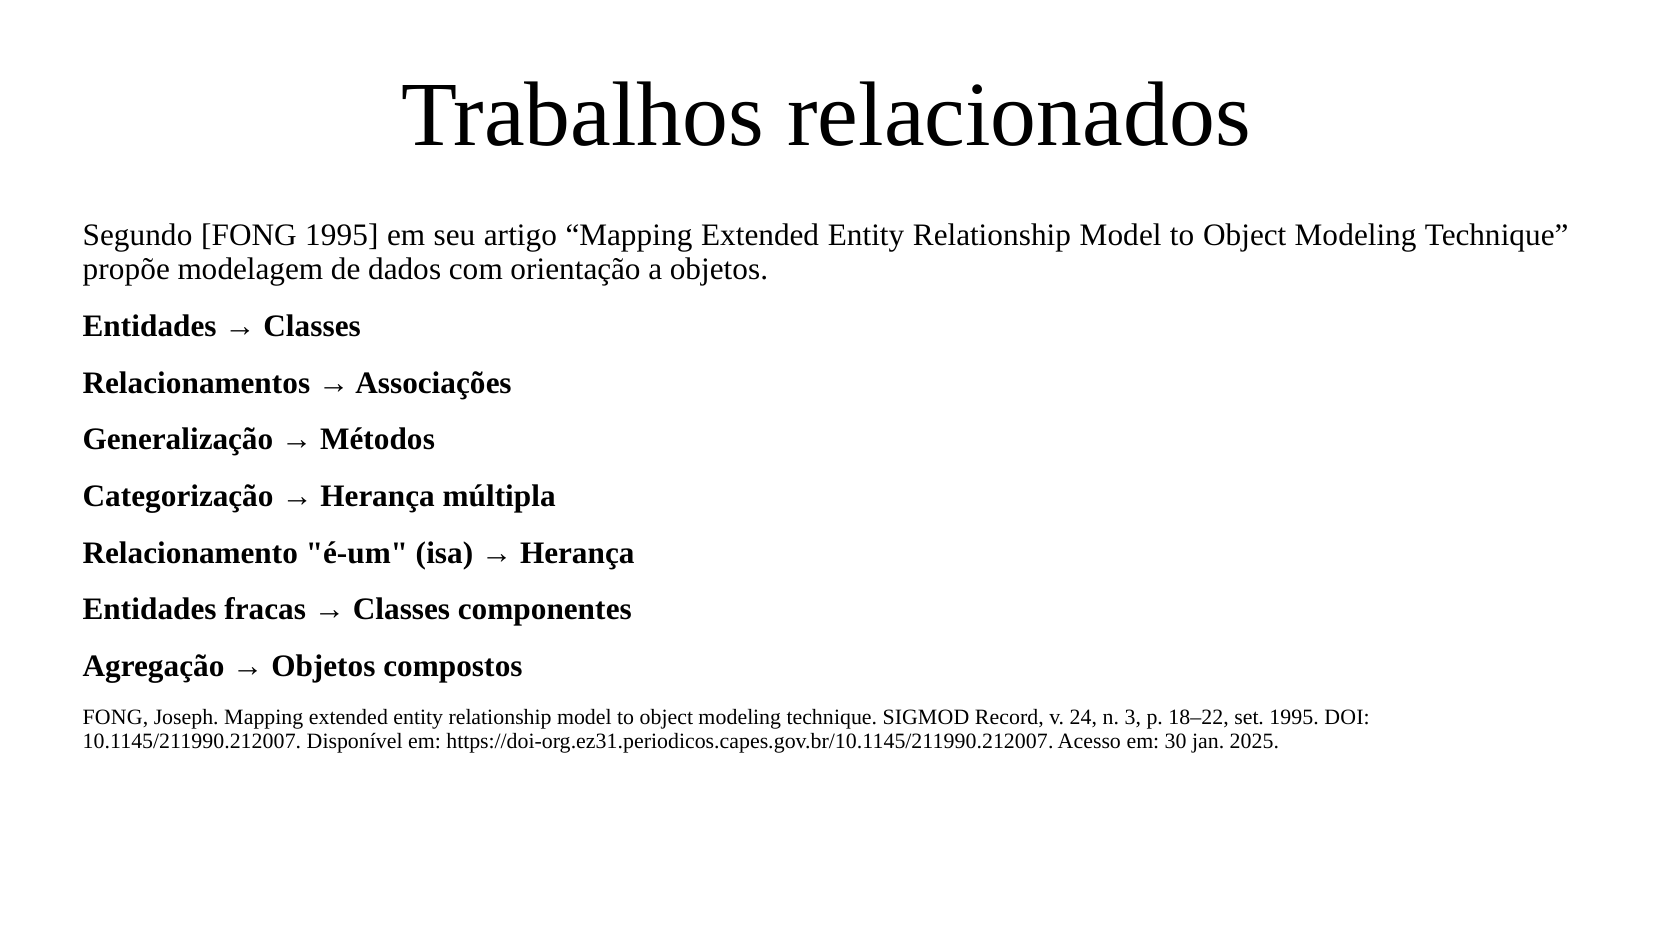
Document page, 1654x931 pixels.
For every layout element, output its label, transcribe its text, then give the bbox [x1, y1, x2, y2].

list Segundo [FONG 1995] em seu artigo “Mapping Extended Entity Relationship Model to Object Modeling Technique” propõe modelagem de dados com orientação a objetos. Entidades → Classes Relacionamentos → Associações Generalização → Métodos Categorização → Herança múltipla Relacionamento "é-um" (isa) → Herança Entidades fracas → Classes componentes Agregação → Objetos compostos FONG, Joseph. Mapping extended entity relationship model to object modeling technique. SIGMOD Record, v. 24, n. 3, p. 18–22, set. 1995. DOI: 10.1145/211990.212007. Disponível em: https://doi-org.ez31.periodicos.capes.gov.br/10.1145/211990.212007. Acesso em: 30 jan. 2025. [82, 217, 1571, 758]
title Trabalhos relacionados [82, 37, 1571, 193]
